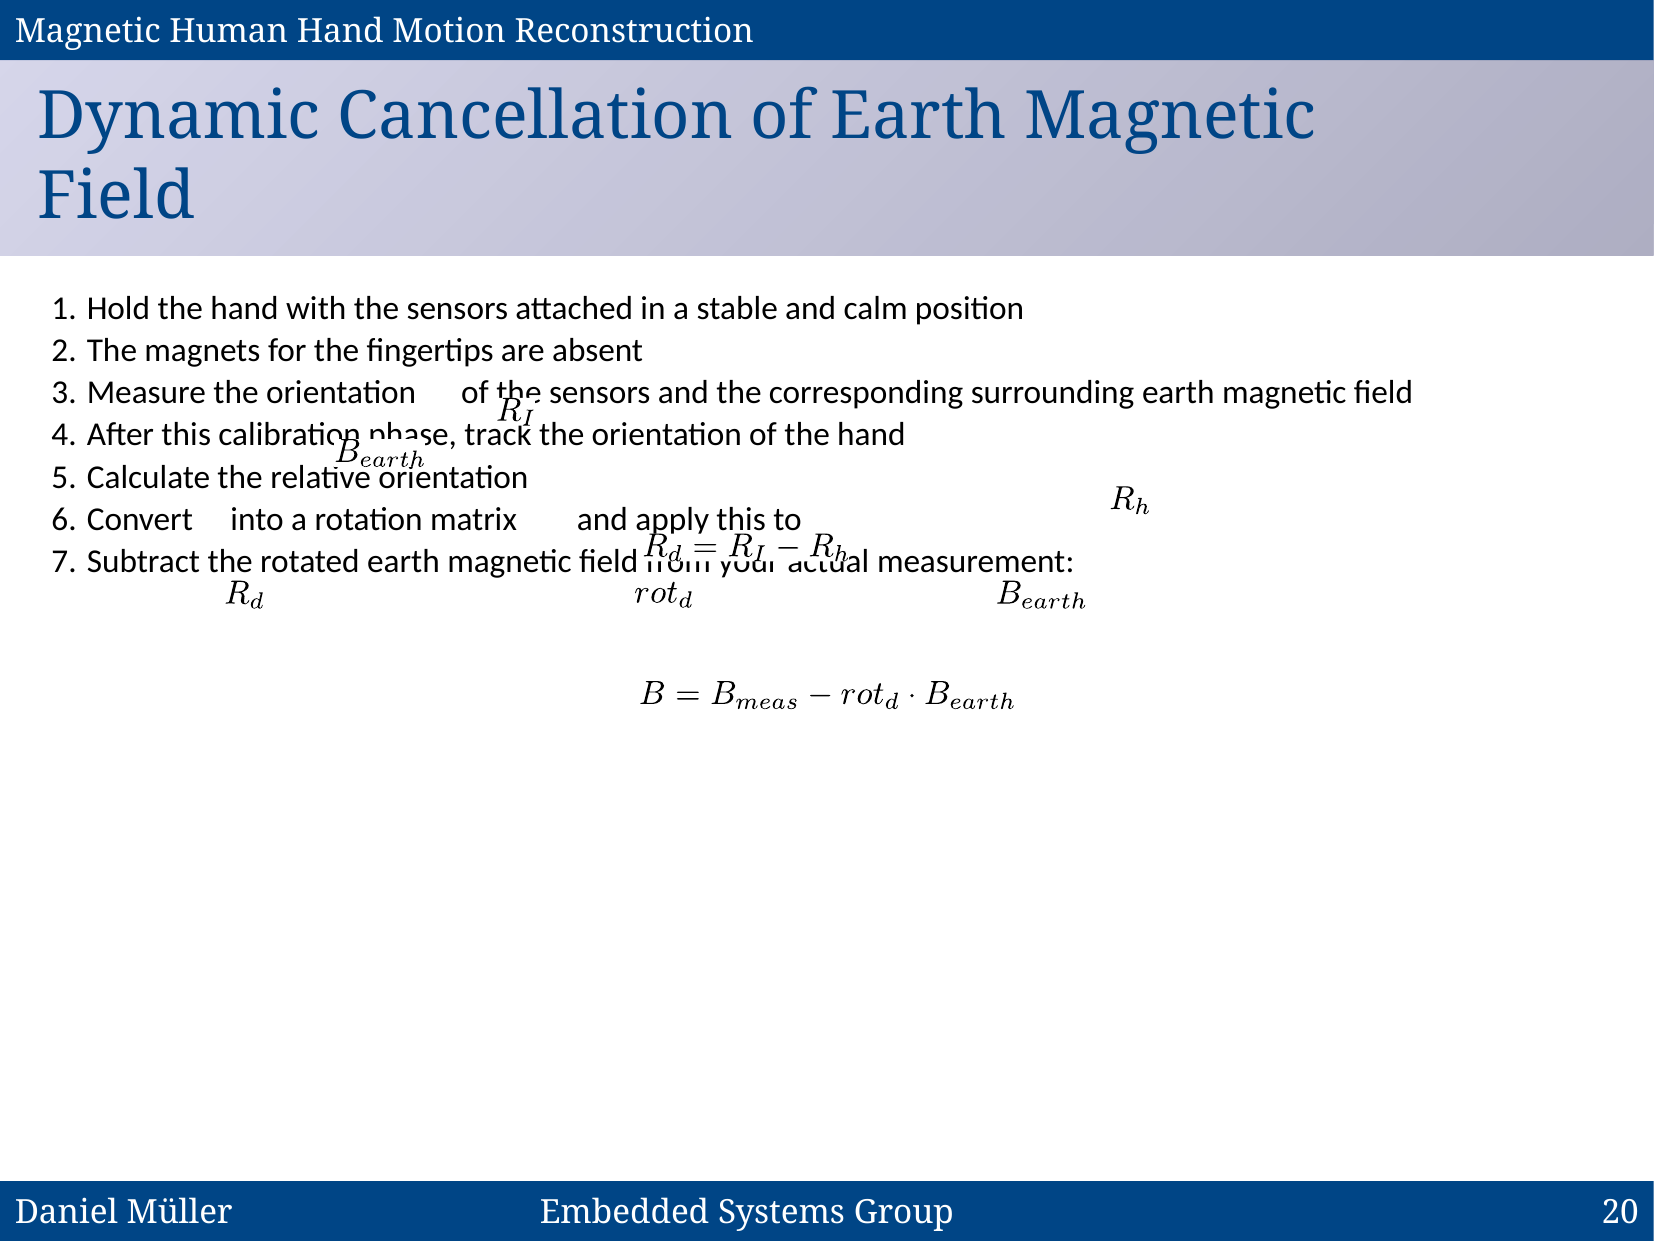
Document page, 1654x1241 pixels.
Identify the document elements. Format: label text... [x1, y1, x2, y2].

text_box [634, 581, 693, 608]
title Dynamic Cancellation of Earth Magnetic Field [37, 47, 1411, 256]
text_box [334, 439, 425, 468]
text_box [1109, 486, 1151, 515]
text_box Hold the hand with the sensors attached in a stable and calm position The magnets for the fingertips are absent Measure the orientation of the sensors and the corresponding surrounding earth magnetic field After this calibration phase, track the orientation of the hand Calculate the relative orientation Convert into a rotation matrix and apply this to Subtract the rotated earth magnetic field from your actual measurement: [36, 286, 1600, 668]
text_box [224, 580, 264, 609]
text_box [642, 533, 850, 562]
text_box [495, 397, 535, 426]
text_box [638, 681, 1015, 710]
text_box [995, 580, 1087, 609]
